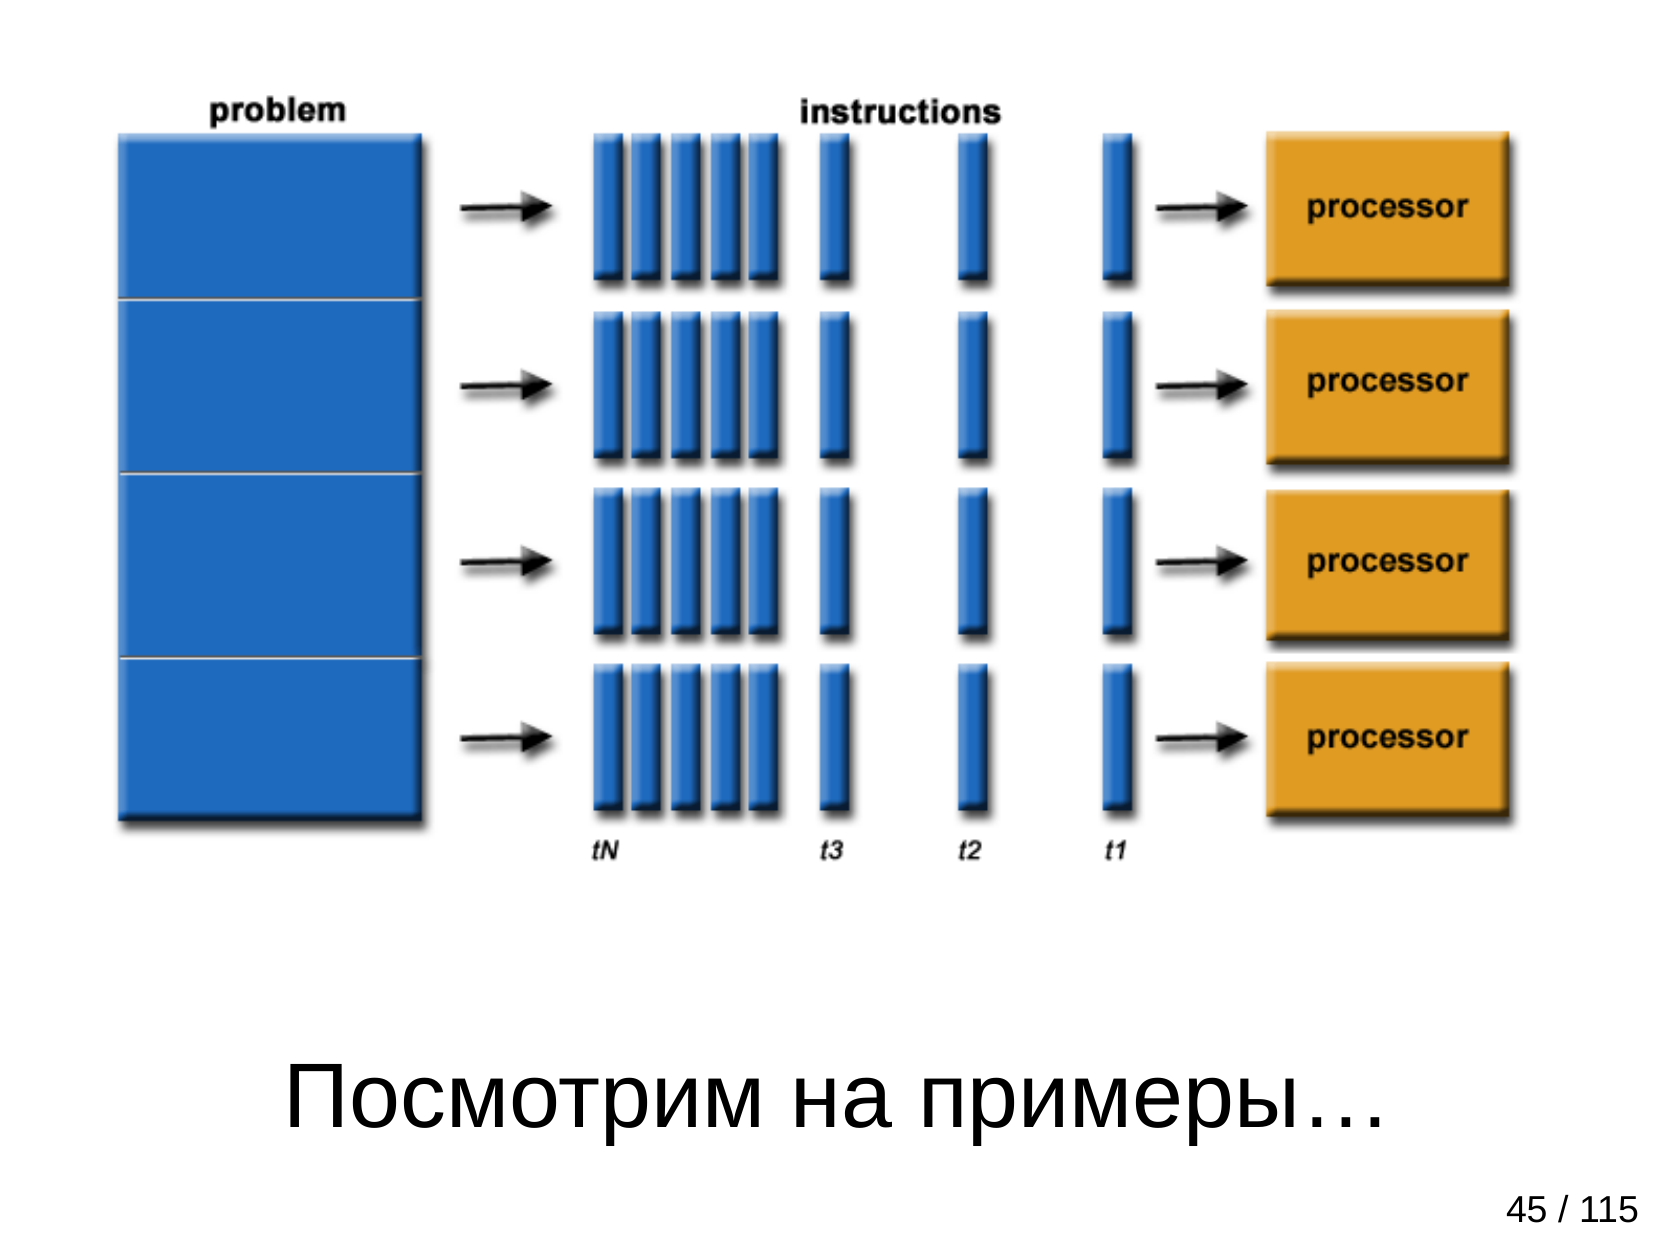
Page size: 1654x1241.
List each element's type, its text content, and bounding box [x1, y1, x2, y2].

title Посмотрим на примеры… [94, 992, 1583, 1200]
picture [106, 94, 1537, 874]
text_box <number> / 115 [1380, 1181, 1654, 1238]
